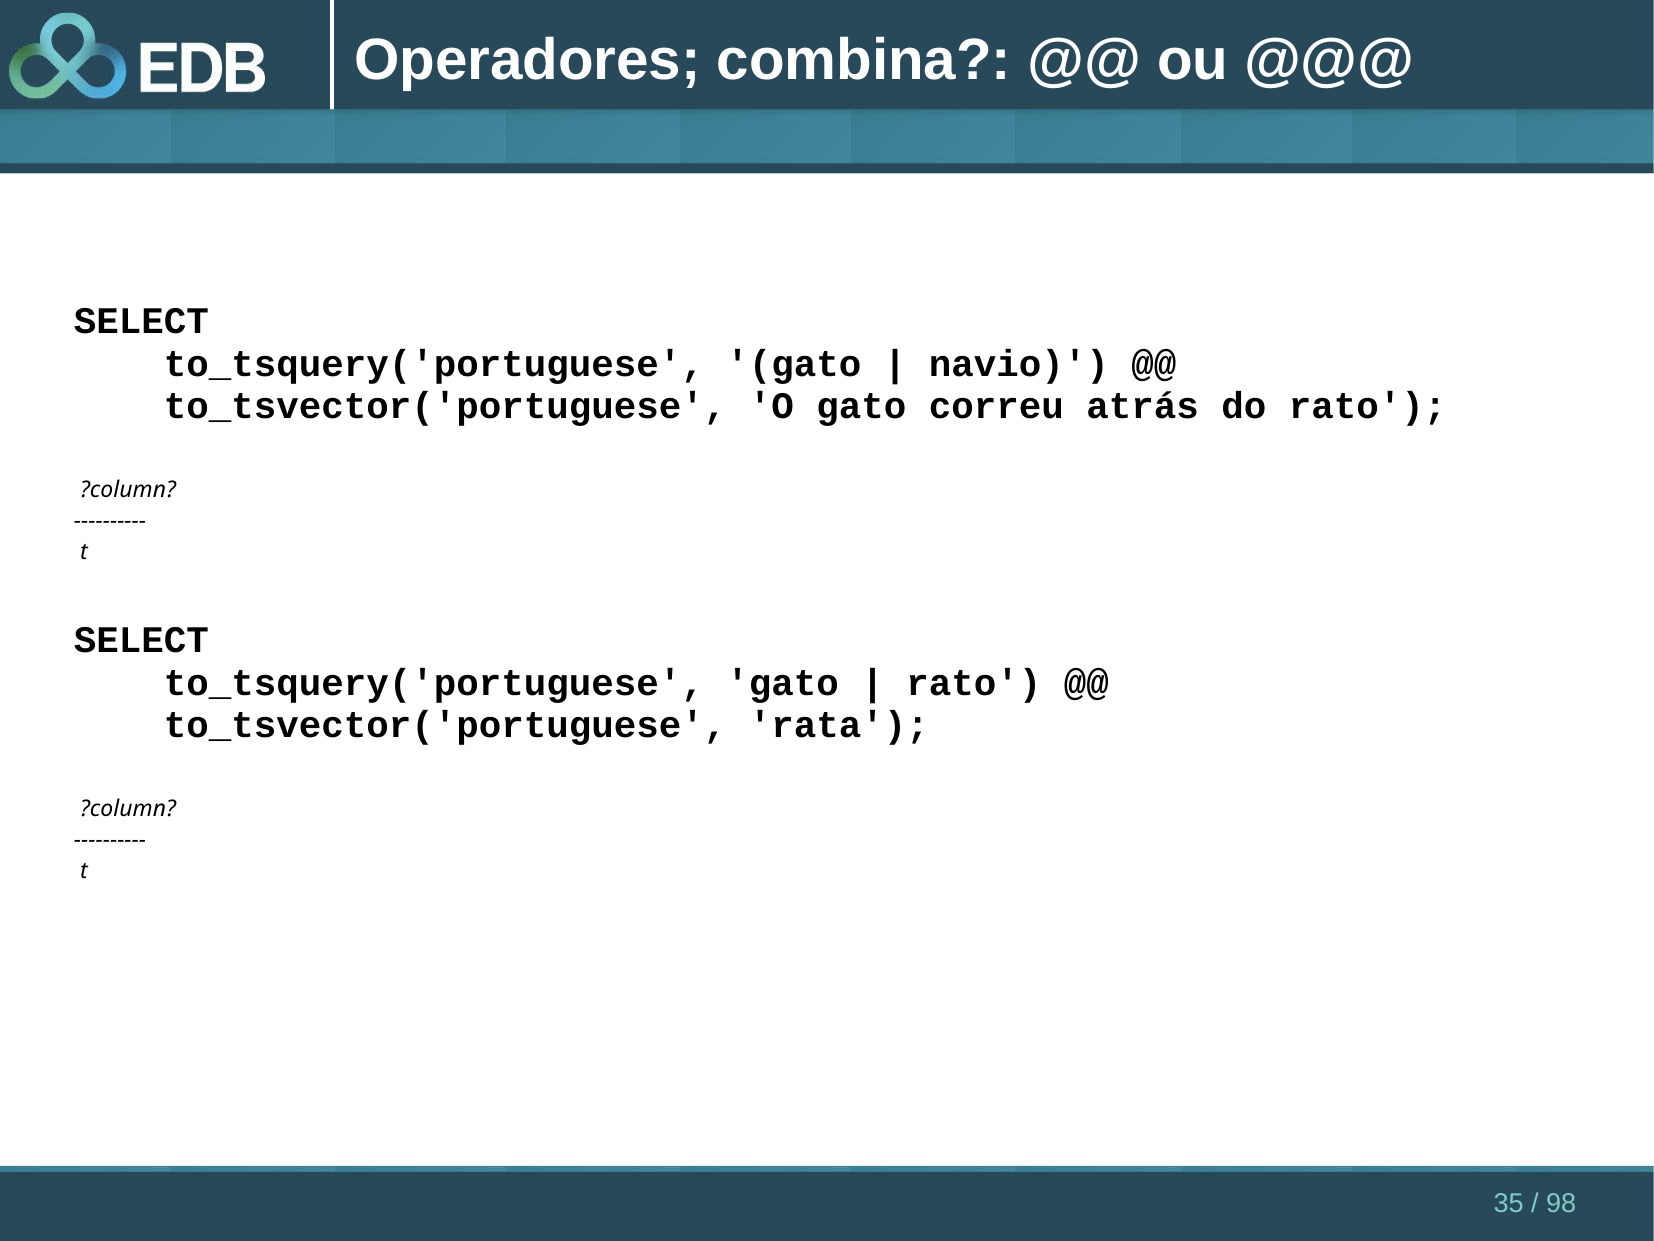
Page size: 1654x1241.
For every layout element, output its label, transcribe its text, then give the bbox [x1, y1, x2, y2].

text_box SELECT to_tsquery('portuguese', 'gato | rato') @@ to_tsvector('portuguese', 'rata'); ?column? ---------- t [59, 614, 1566, 893]
picture [0, 0, 1654, 1241]
title Operadores; combina?: @@ ou @@@ [354, 26, 1595, 92]
text_box SELECT to_tsquery('portuguese', '(gato | navio)') @@ to_tsvector('portuguese', 'O gato correu atrás do rato'); ?column? ---------- t [59, 295, 1566, 574]
